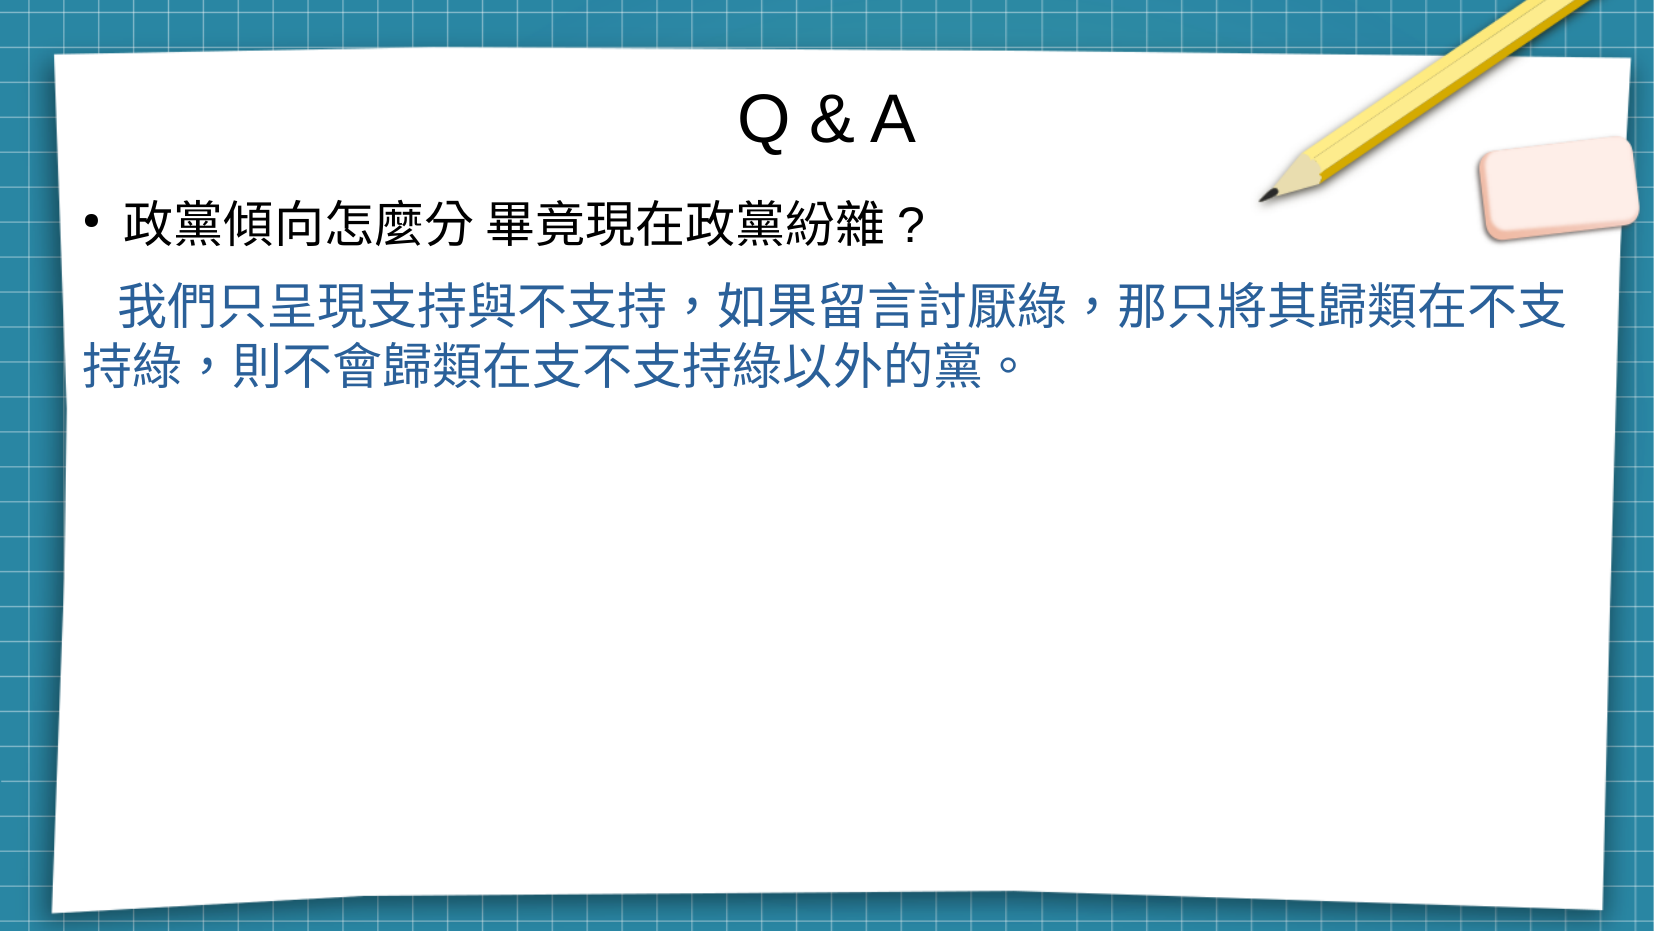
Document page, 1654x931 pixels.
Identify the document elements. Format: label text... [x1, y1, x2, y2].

list 政黨傾向怎麼分 畢竟現在政黨紛雜? 我們只呈現支持與不支持，如果留言討厭綠，那只將其歸類在不支持綠，則不會歸類在支不支持綠以外的黨。 [82, 192, 1571, 868]
title Q & A [82, 37, 1571, 192]
